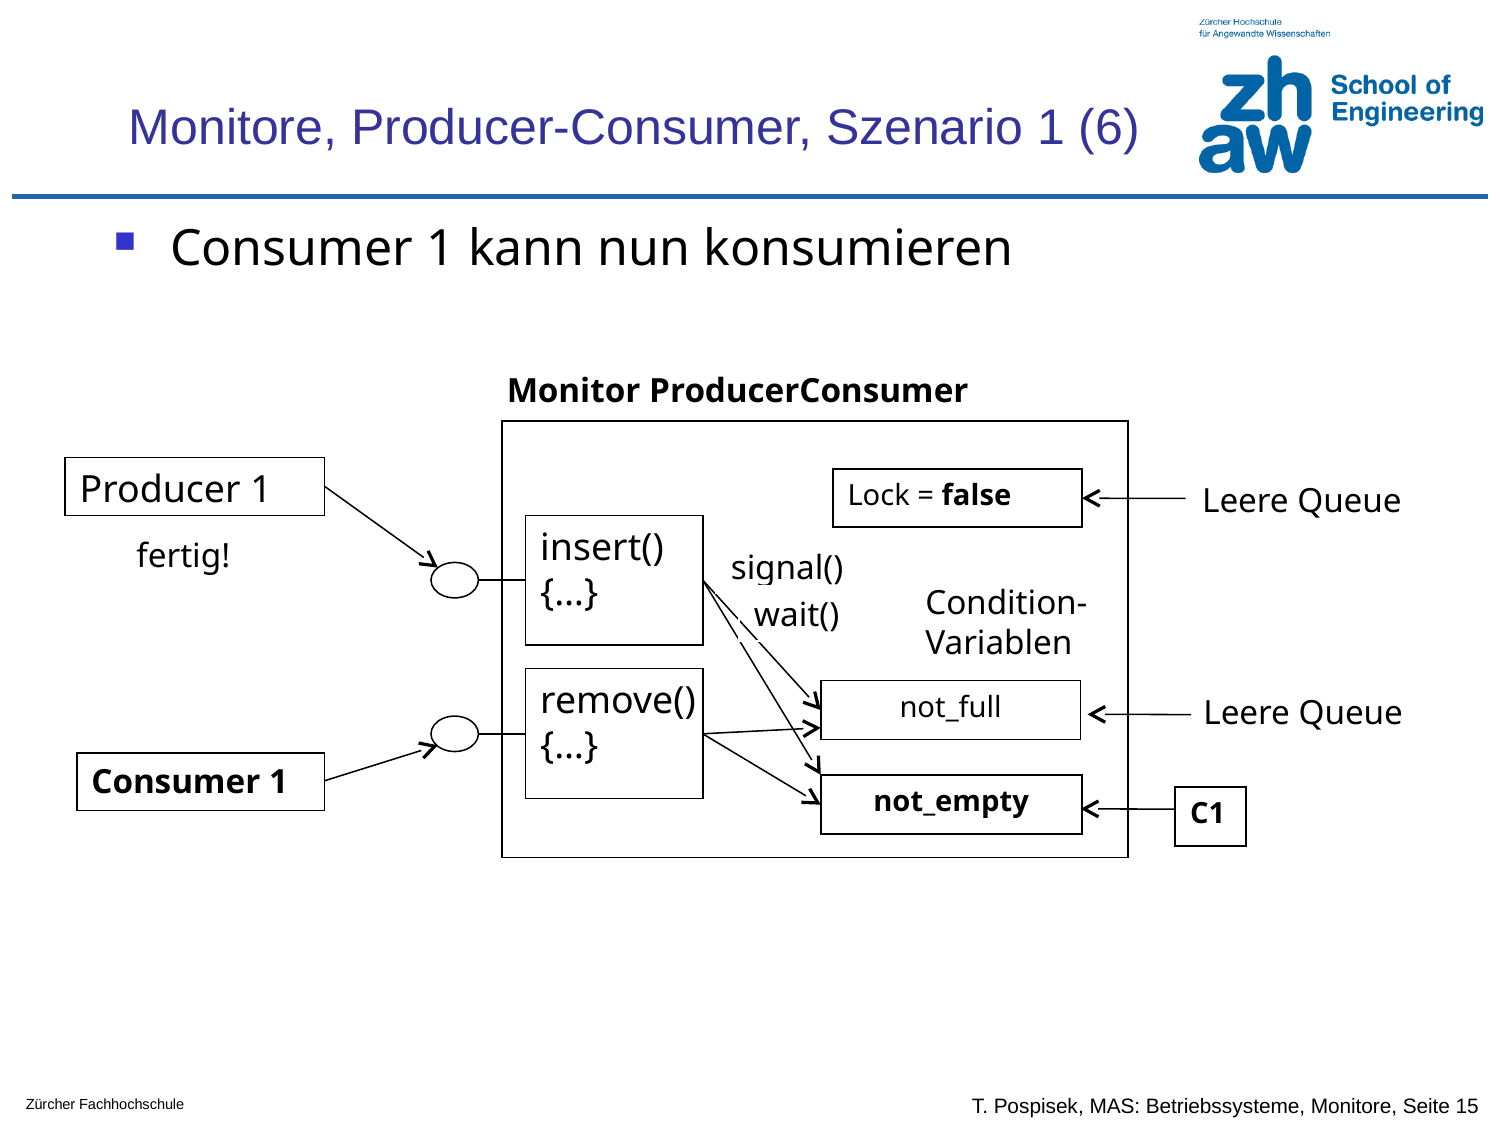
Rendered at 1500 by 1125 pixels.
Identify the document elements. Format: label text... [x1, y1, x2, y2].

text_box Lock = false [832, 469, 1082, 528]
text_box C1 [1175, 786, 1247, 847]
text_box Consumer 1 [76, 752, 325, 811]
text_box insert() {…} [525, 515, 703, 646]
picture [1199, 19, 1483, 173]
text_box signal() [715, 538, 859, 594]
title Monitore, Producer-Consumer, Szenario 1 (6) [99, 50, 1379, 163]
text_box [718, 594, 739, 617]
text_box fertig! [121, 527, 246, 582]
text_box [430, 562, 479, 598]
text_box Consumer 1 kann nun konsumieren [99, 207, 1029, 283]
text_box Monitor ProducerConsumer [492, 361, 984, 417]
text_box [713, 594, 739, 636]
text_box Producer 1 [64, 457, 325, 516]
text_box not_empty [820, 774, 1082, 835]
text_box remove() {…} [525, 668, 703, 799]
text_box Leere Queue [1188, 684, 1419, 739]
text_box Leere Queue [1187, 471, 1417, 527]
text_box wait() [739, 586, 855, 641]
text_box Condition- Variablen [910, 574, 1103, 669]
text_box [501, 420, 1128, 858]
text_box not_full [820, 680, 1081, 740]
text_box [430, 716, 479, 752]
text_box [501, 581, 790, 733]
